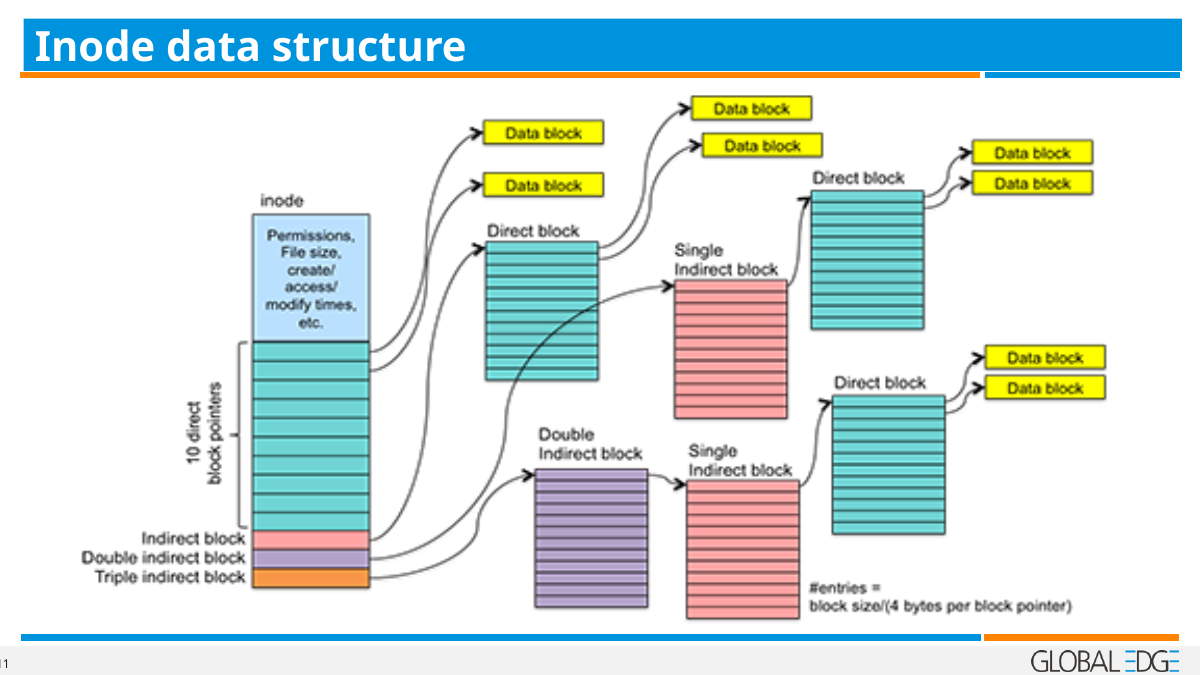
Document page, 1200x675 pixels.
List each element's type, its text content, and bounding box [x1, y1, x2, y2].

title Inode data structure [23, 18, 1182, 71]
picture [1031, 650, 1179, 672]
picture [70, 94, 1111, 626]
